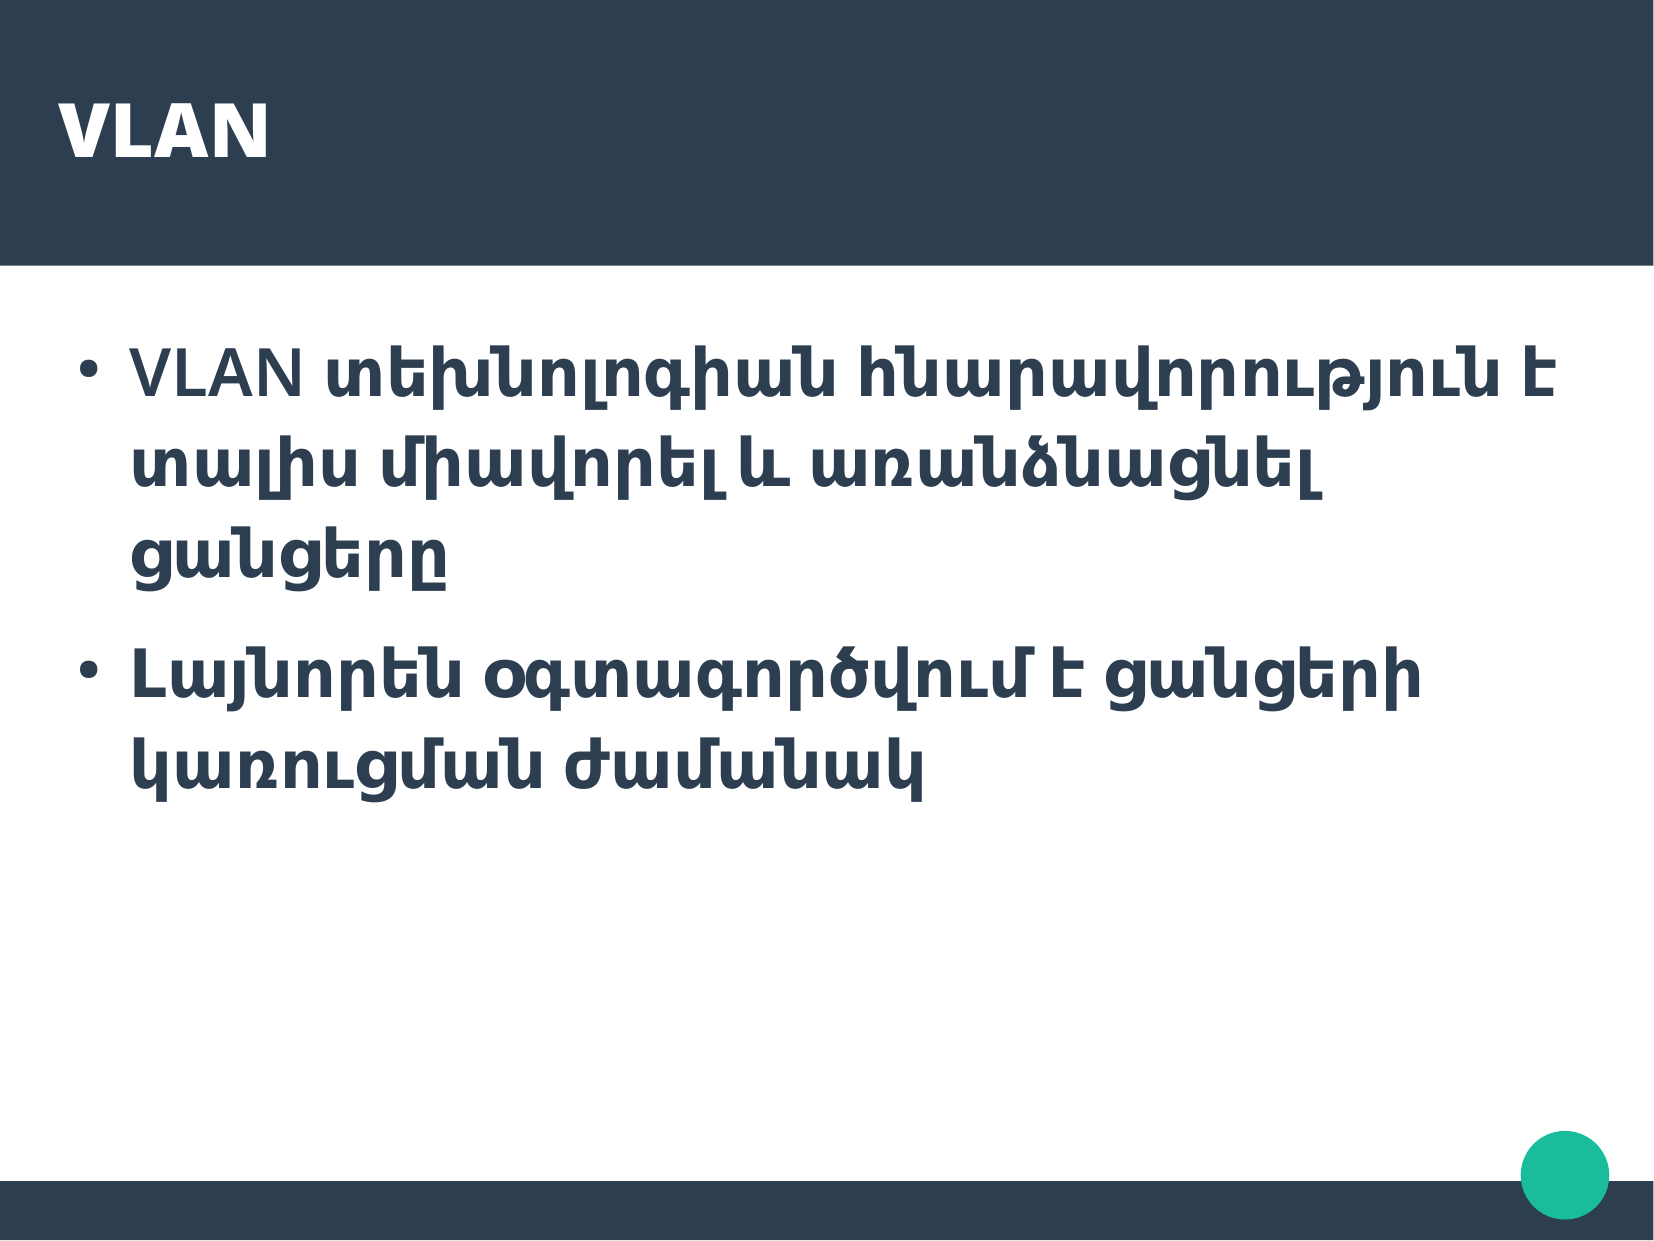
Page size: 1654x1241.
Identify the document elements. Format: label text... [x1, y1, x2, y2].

title VLAN [59, 49, 1595, 207]
list VLAN տեխնոլոգիան հնարավորություն է տալիս միավորել և առանձնացնել ցանցերը Լայնորեն օգտագործվում է ցանցերի կառուցման ժամանակ [59, 324, 1595, 1152]
